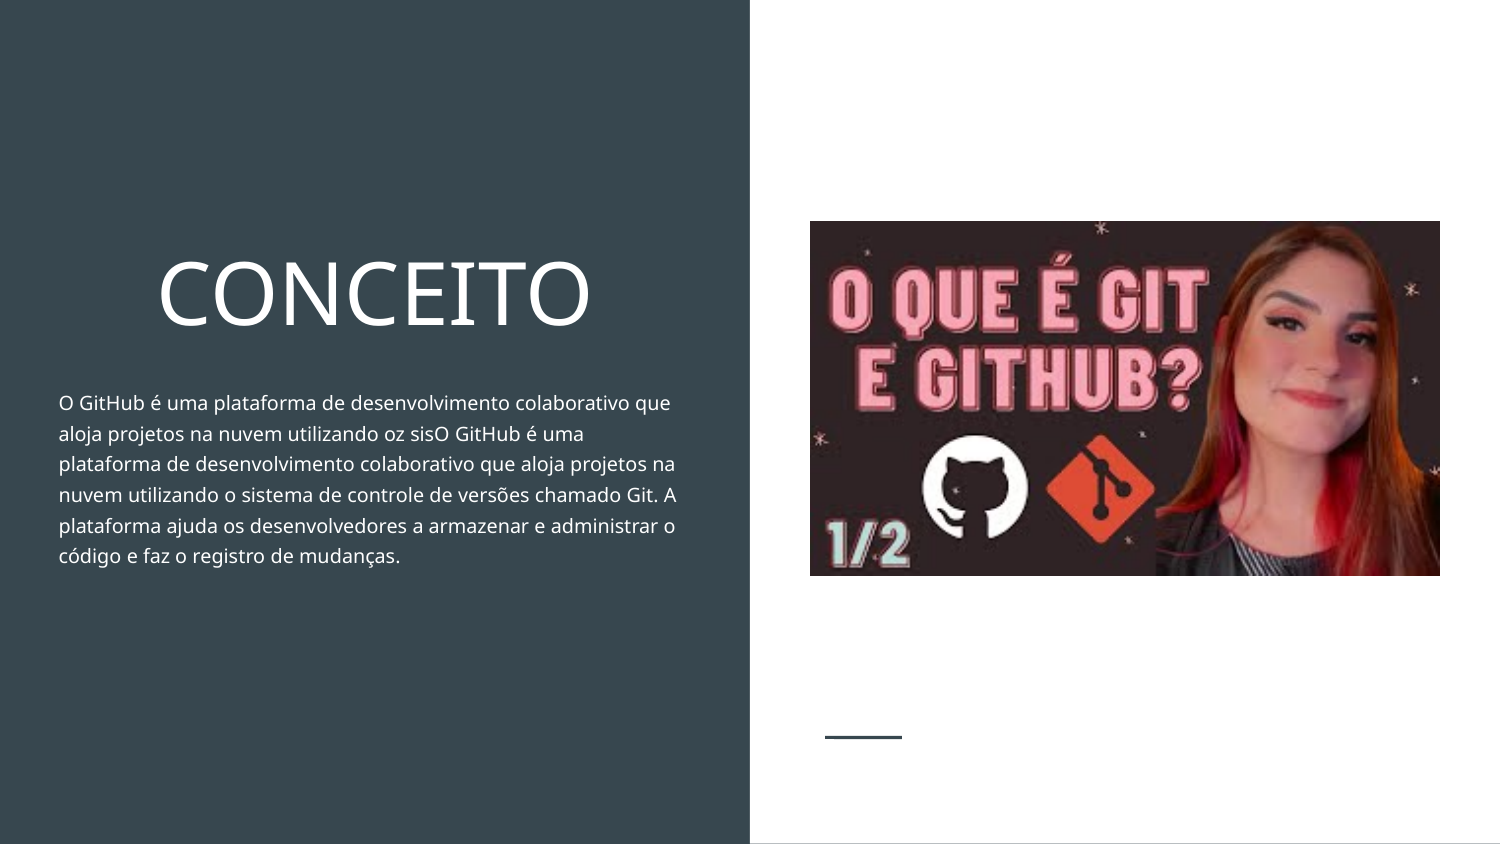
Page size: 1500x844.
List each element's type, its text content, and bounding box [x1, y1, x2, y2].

title CONCEITO [43, 118, 708, 367]
subtitle O GitHub é uma plataforma de desenvolvimento colaborativo que aloja projetos na nuvem utilizando oz sisO GitHub é uma plataforma de desenvolvimento colaborativo que aloja projetos na nuvem utilizando o sistema de controle de versões chamado Git. A plataforma ajuda os desenvolvedores a armazenar e administrar o código e faz o registro de mudanças. [43, 370, 708, 591]
picture [810, 221, 1440, 576]
